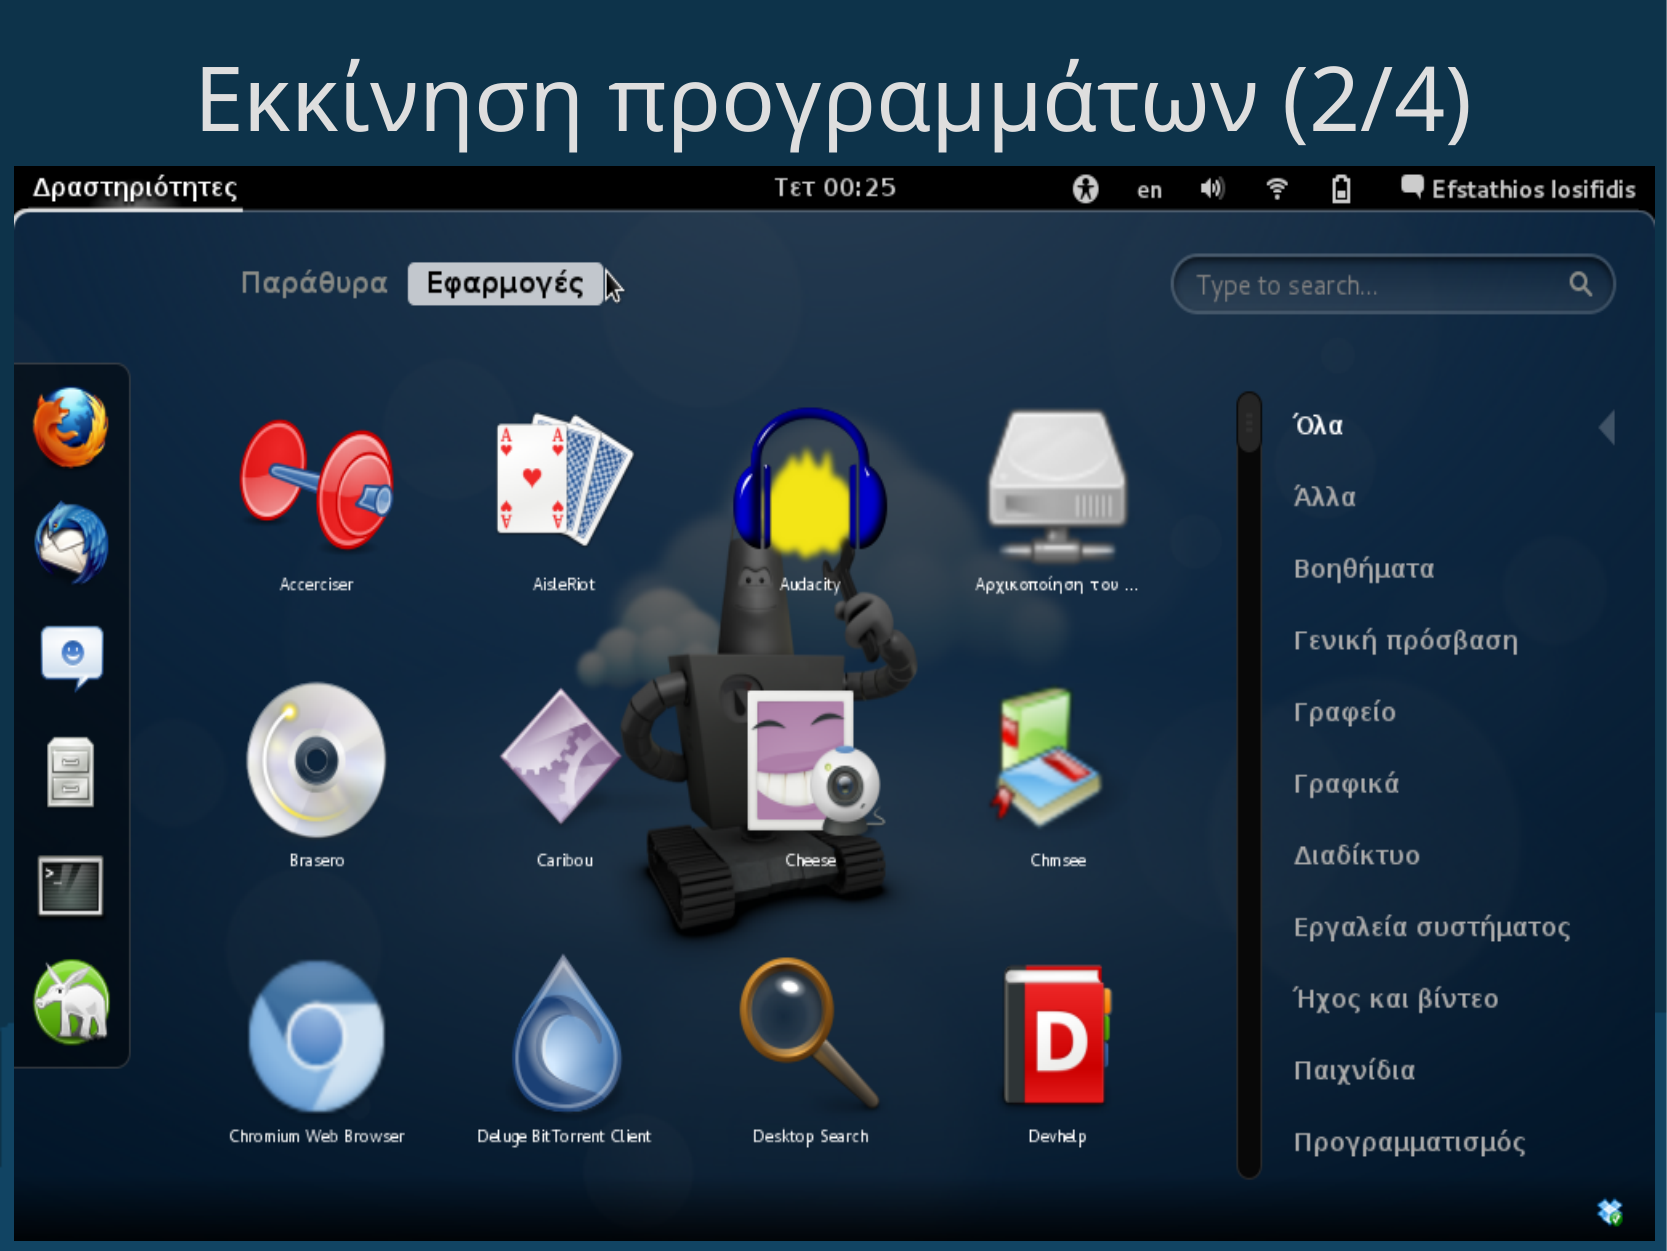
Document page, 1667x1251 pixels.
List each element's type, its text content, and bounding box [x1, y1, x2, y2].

picture [0, 0, 1667, 1251]
title Εκκίνηση προγραμμάτων (2/4) [40, 50, 1627, 166]
